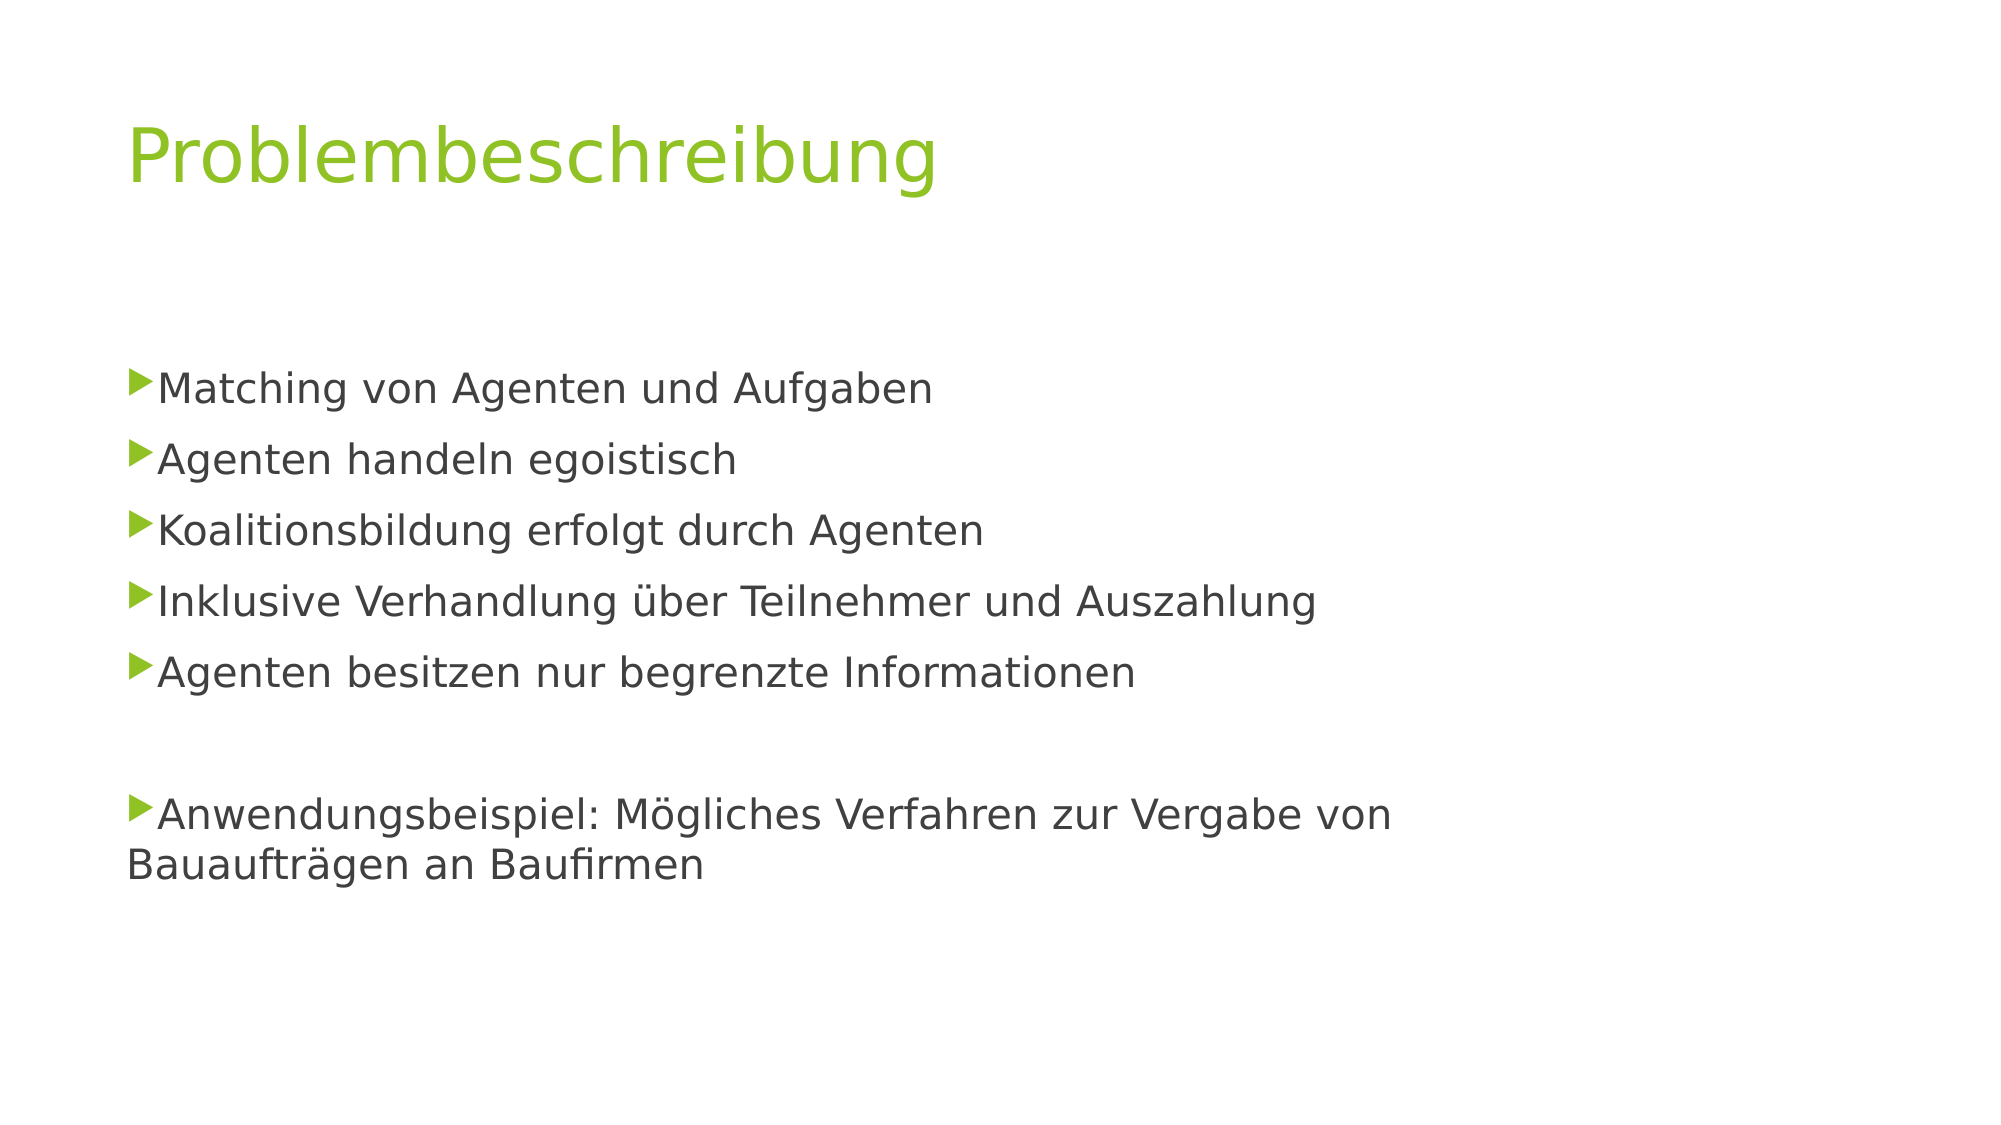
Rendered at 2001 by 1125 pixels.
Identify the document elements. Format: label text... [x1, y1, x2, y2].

title Problembeschreibung [111, 99, 1522, 317]
list Matching von Agenten und Aufgaben Agenten handeln egoistisch Koalitionsbildung erfolgt durch Agenten Inklusive Verhandlung über Teilnehmer und Auszahlung Agenten besitzen nur begrenzte Informationen Anwendungsbeispiel: Mögliches Verfahren zur Vergabe von Bauaufträgen an Baufirmen [111, 354, 1522, 992]
